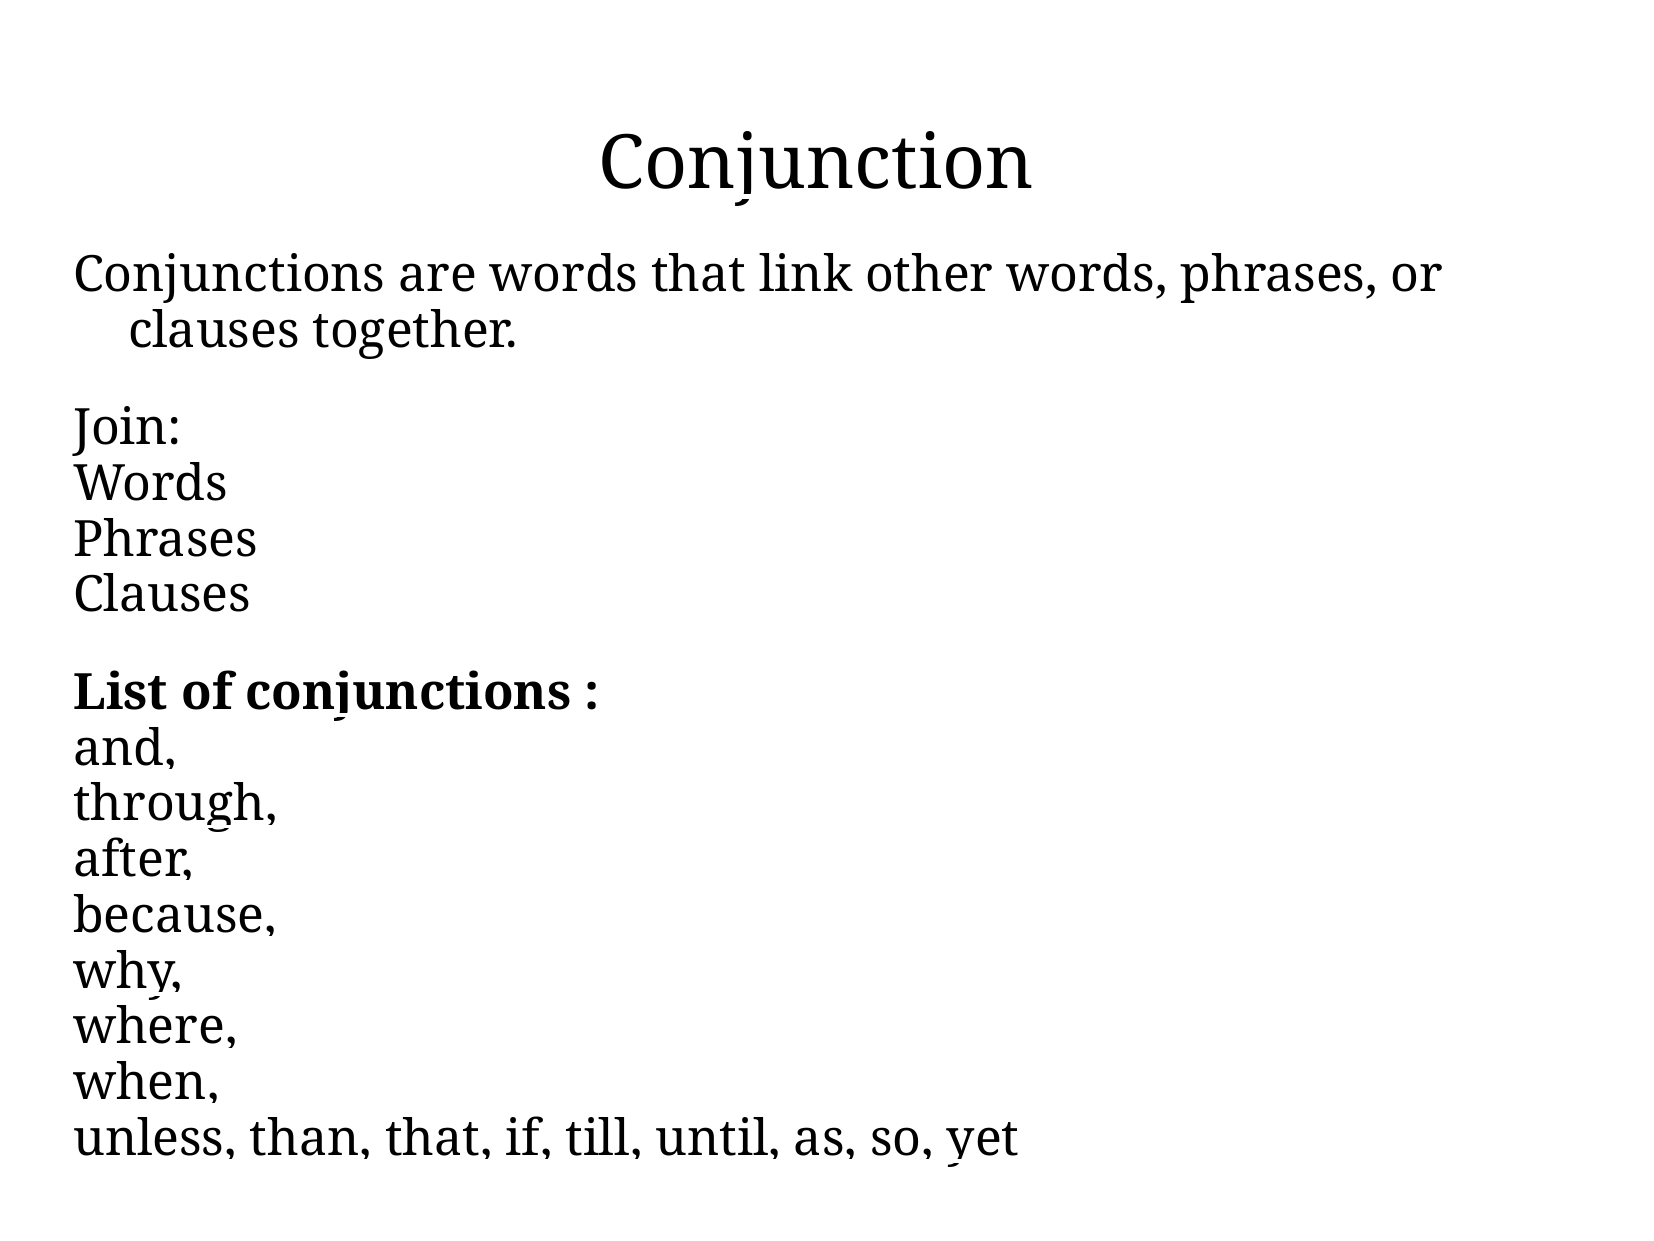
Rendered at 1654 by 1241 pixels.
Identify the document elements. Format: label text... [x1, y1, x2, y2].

text_box Conjunction Conjunctions are words that link other words, phrases, or clauses together. Join: Words Phrases Clauses List of conjunctions : and, through, after, because, why, where, when, unless, than, that, if, till, until, as, so, yet [71, 120, 1560, 1140]
